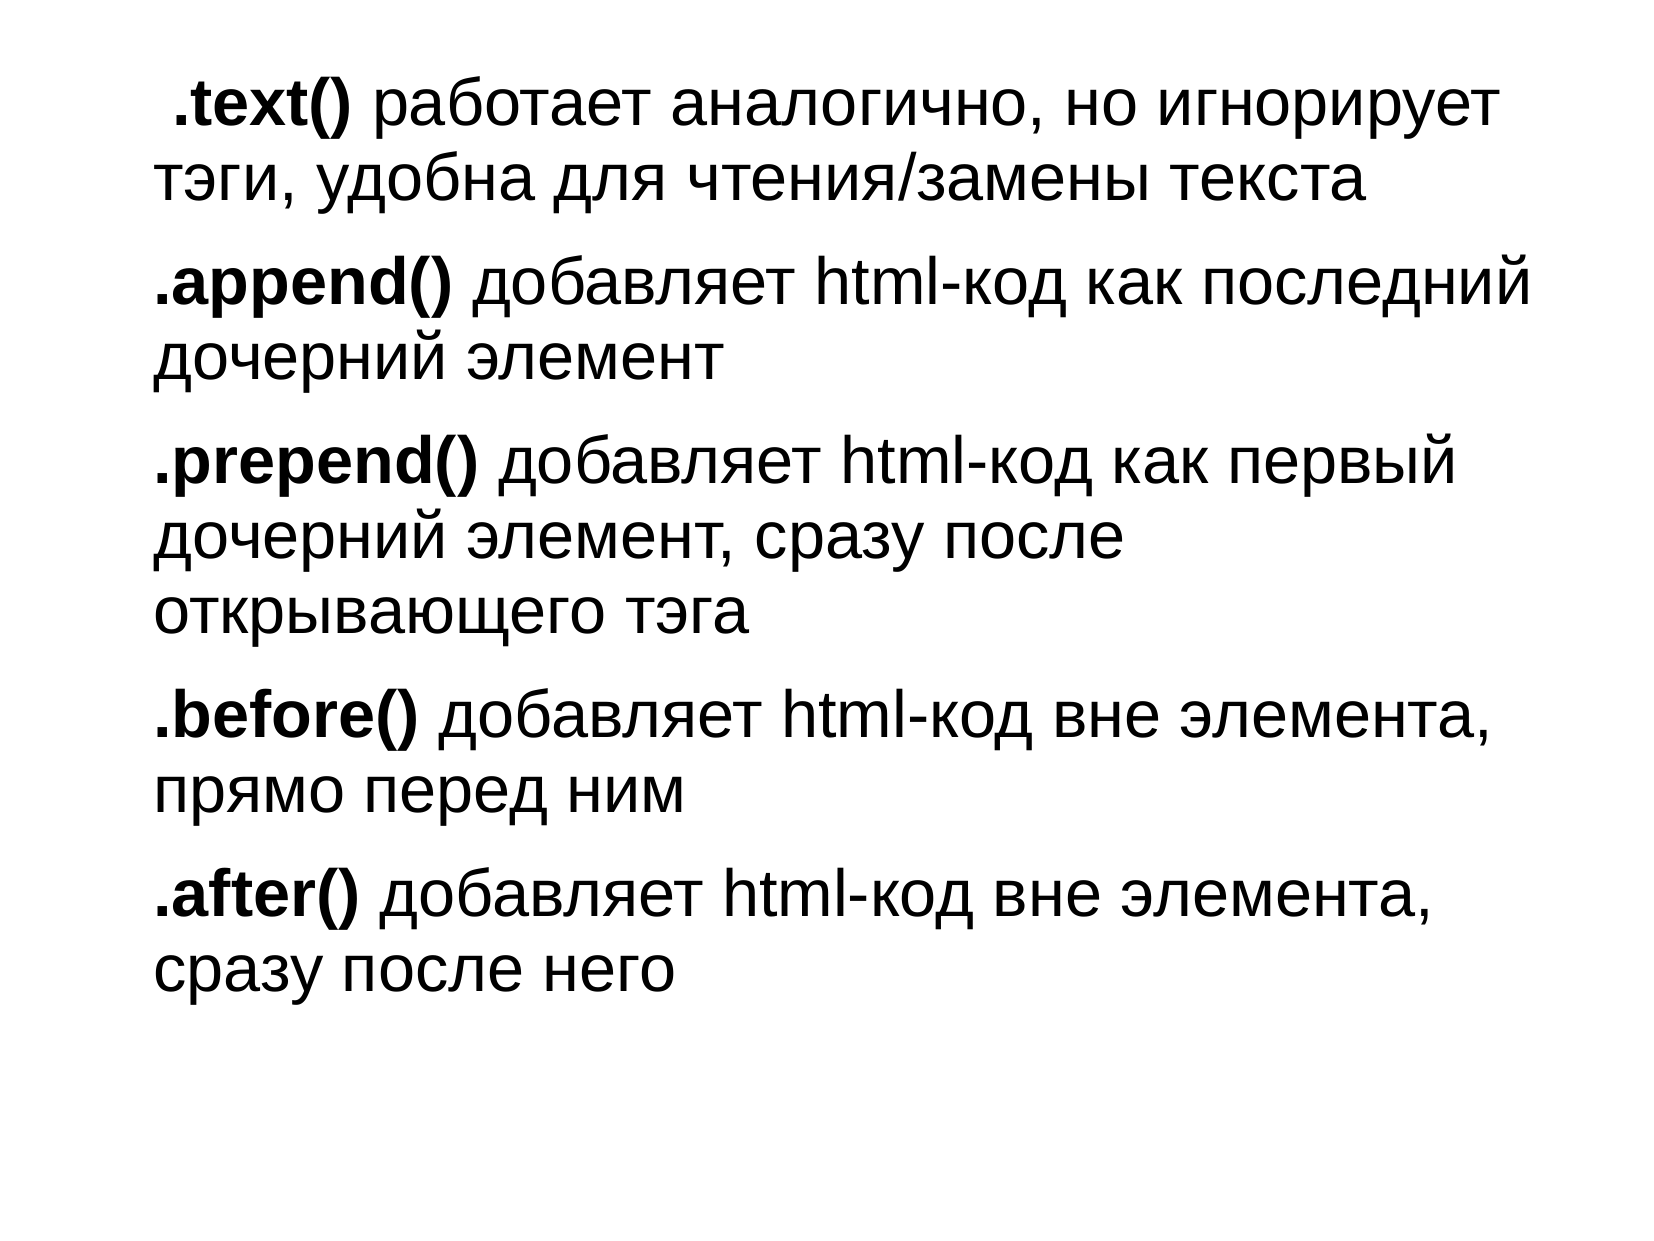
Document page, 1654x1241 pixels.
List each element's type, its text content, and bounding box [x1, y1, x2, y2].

list .text() работает аналогично, но игнорирует тэги, удобна для чтения/замены текста .append() добавляет html-код как последний дочерний элемент .prepend() добавляет html-код как первый дочерний элемент, сразу после открывающего тэга .before() добавляет html-код вне элемента, прямо перед ним .after() добавляет html-код вне элемента, сразу после него [82, 64, 1571, 1145]
